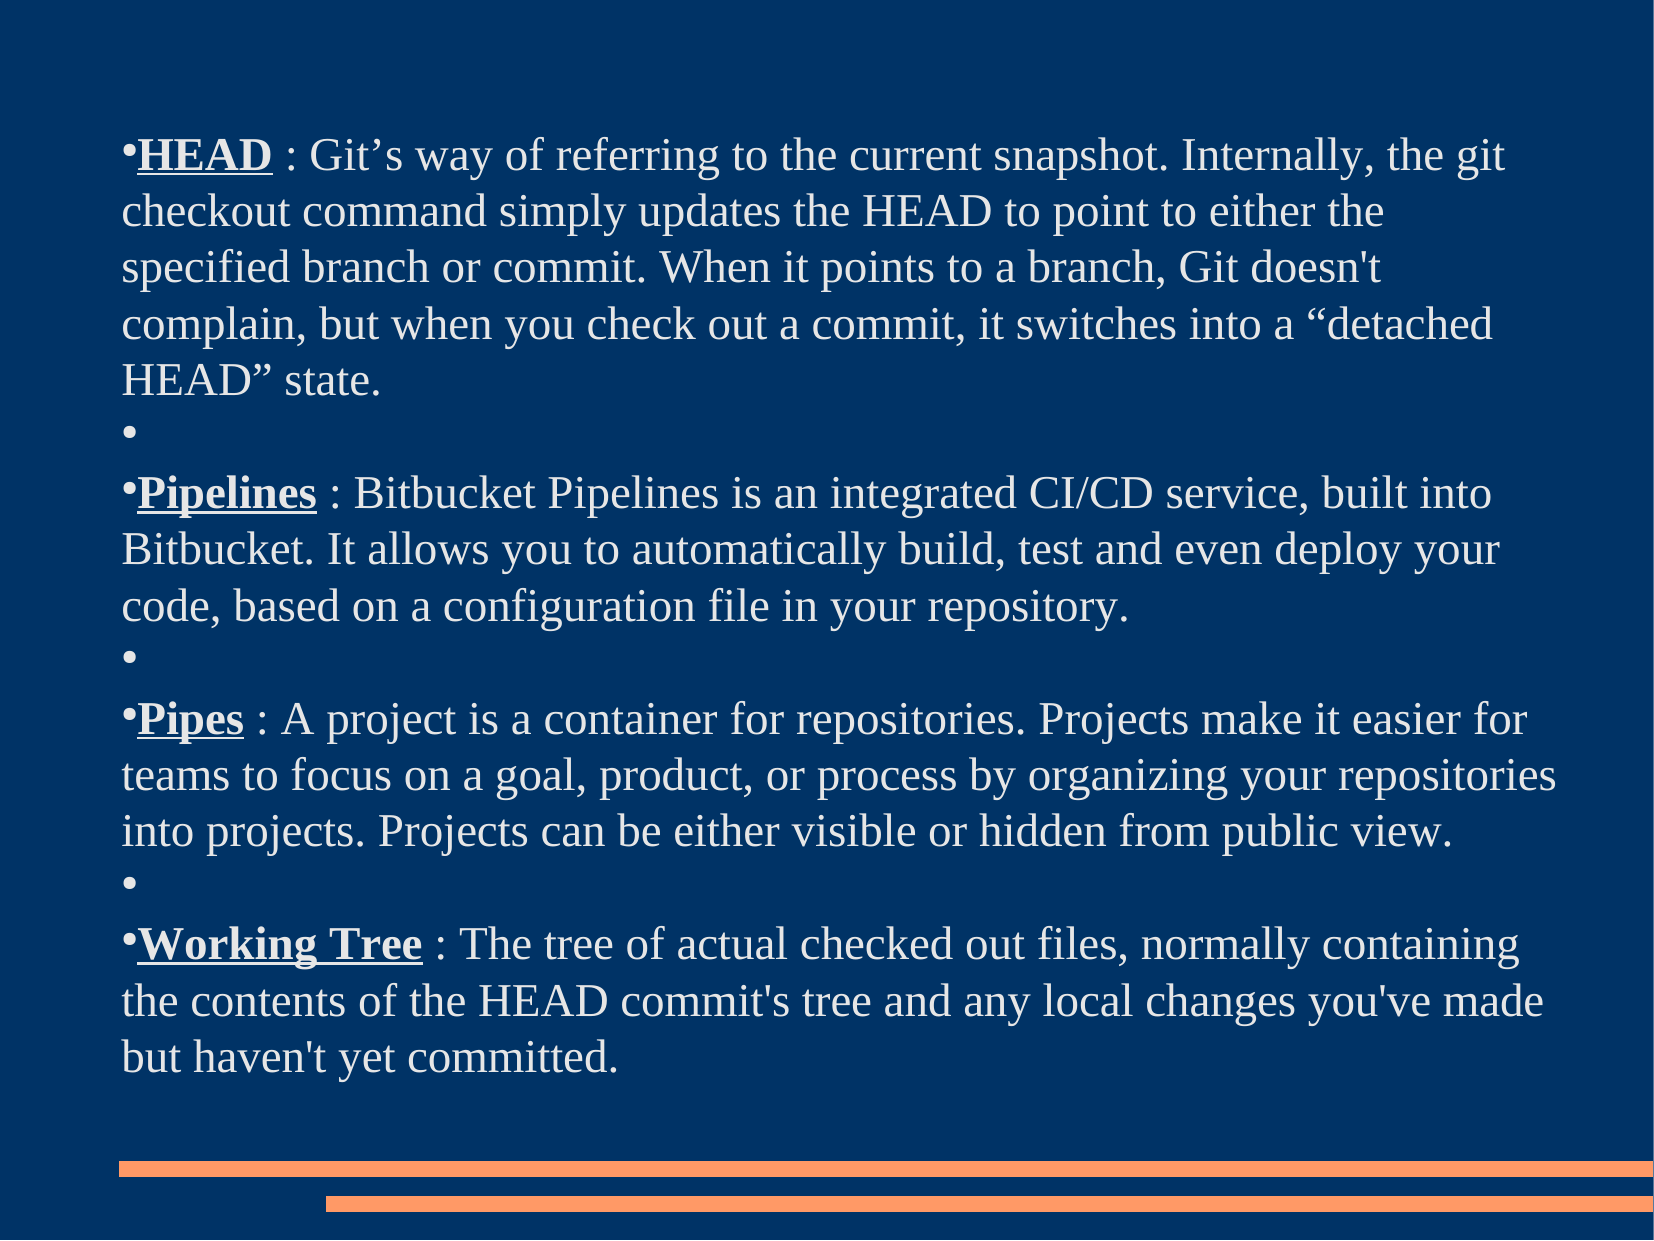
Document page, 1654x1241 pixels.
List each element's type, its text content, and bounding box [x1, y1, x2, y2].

list HEAD : Git’s way of referring to the current snapshot. Internally, the git checkout command simply updates the HEAD to point to either the specified branch or commit. When it points to a branch, Git doesn't complain, but when you check out a commit, it switches into a “detached HEAD” state. Pipelines : Bitbucket Pipelines is an integrated CI/CD service, built into Bitbucket. It allows you to automatically build, test and even deploy your code, based on a configuration file in your repository. Pipes : A project is a container for repositories. Projects make it easier for teams to focus on a goal, product, or process by organizing your repositories into projects. Projects can be either visible or hidden from public view. Working Tree : The tree of actual checked out files, normally containing the contents of the HEAD commit's tree and any local changes you've made but haven't yet committed. [121, 123, 1561, 1140]
